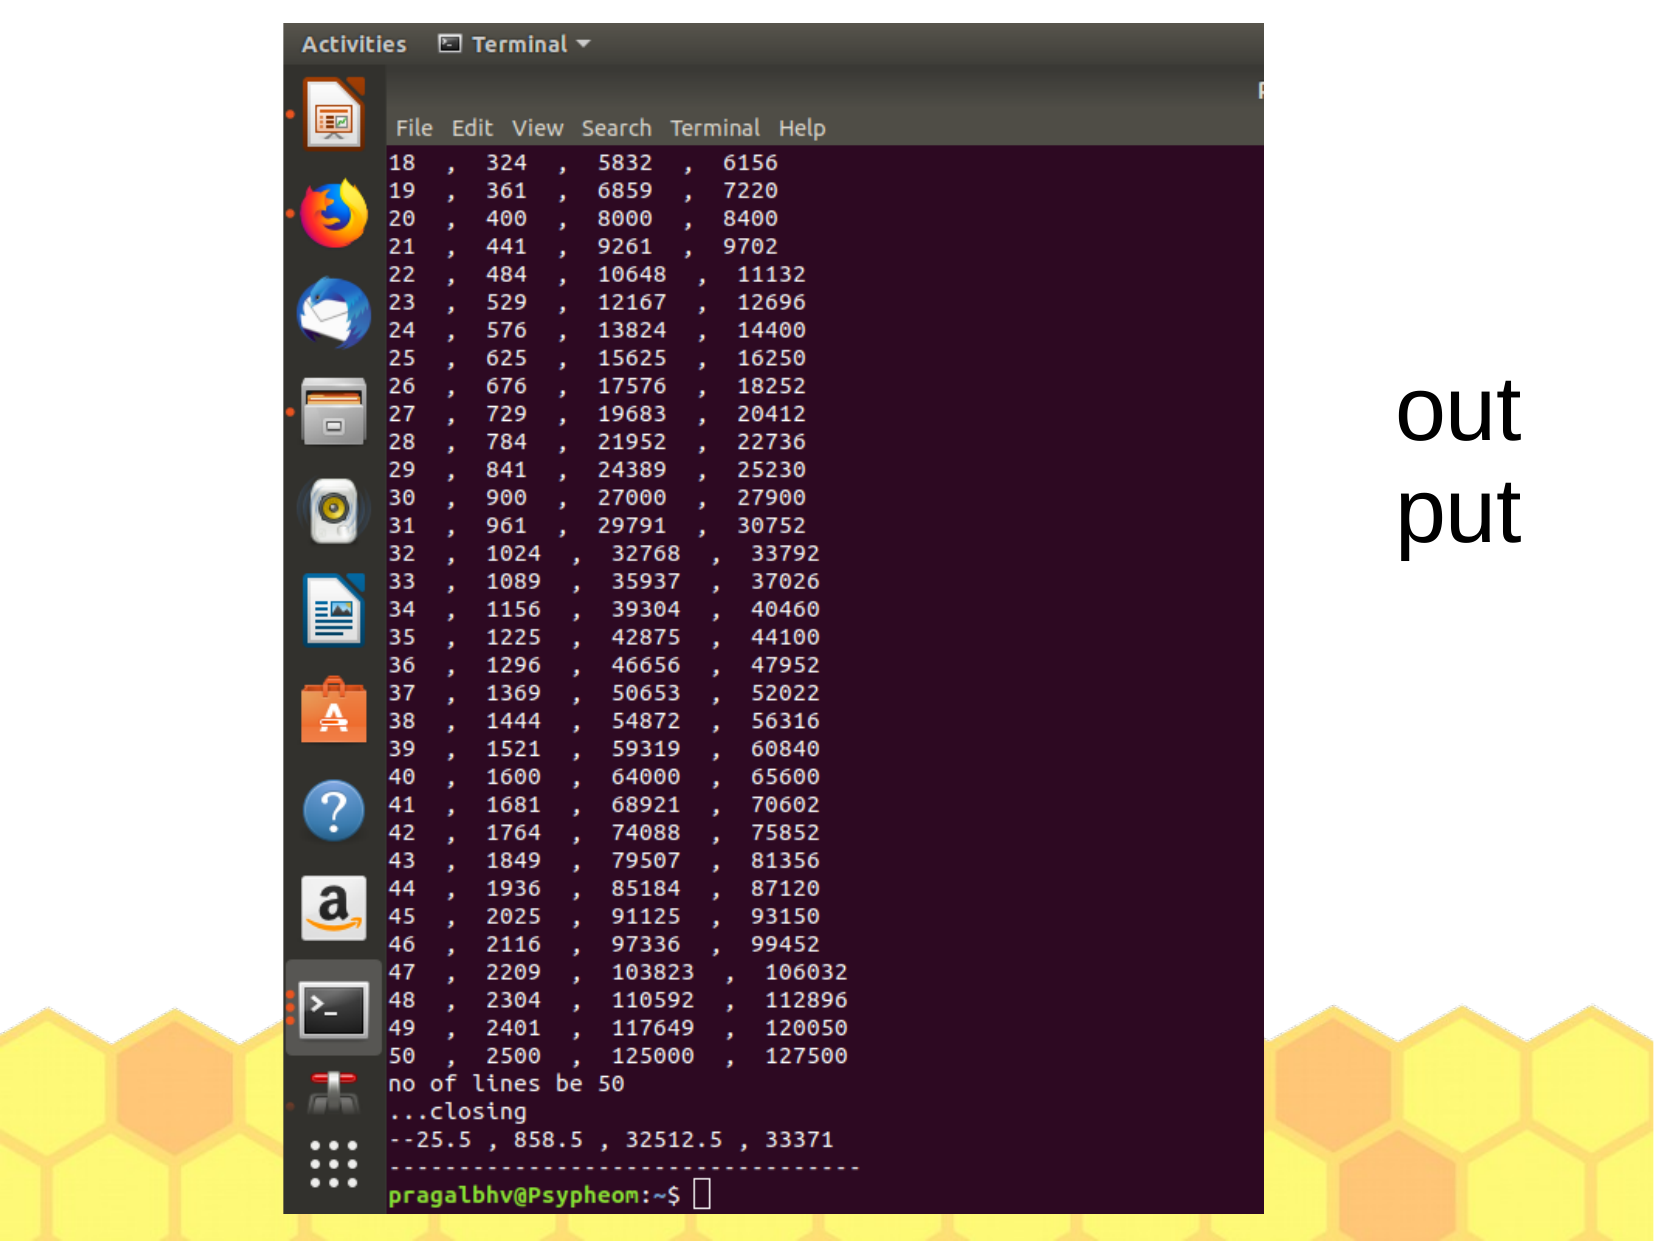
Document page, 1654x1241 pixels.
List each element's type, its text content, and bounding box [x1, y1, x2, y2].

picture [0, 23, 1654, 1241]
title output [1370, 47, 1548, 872]
